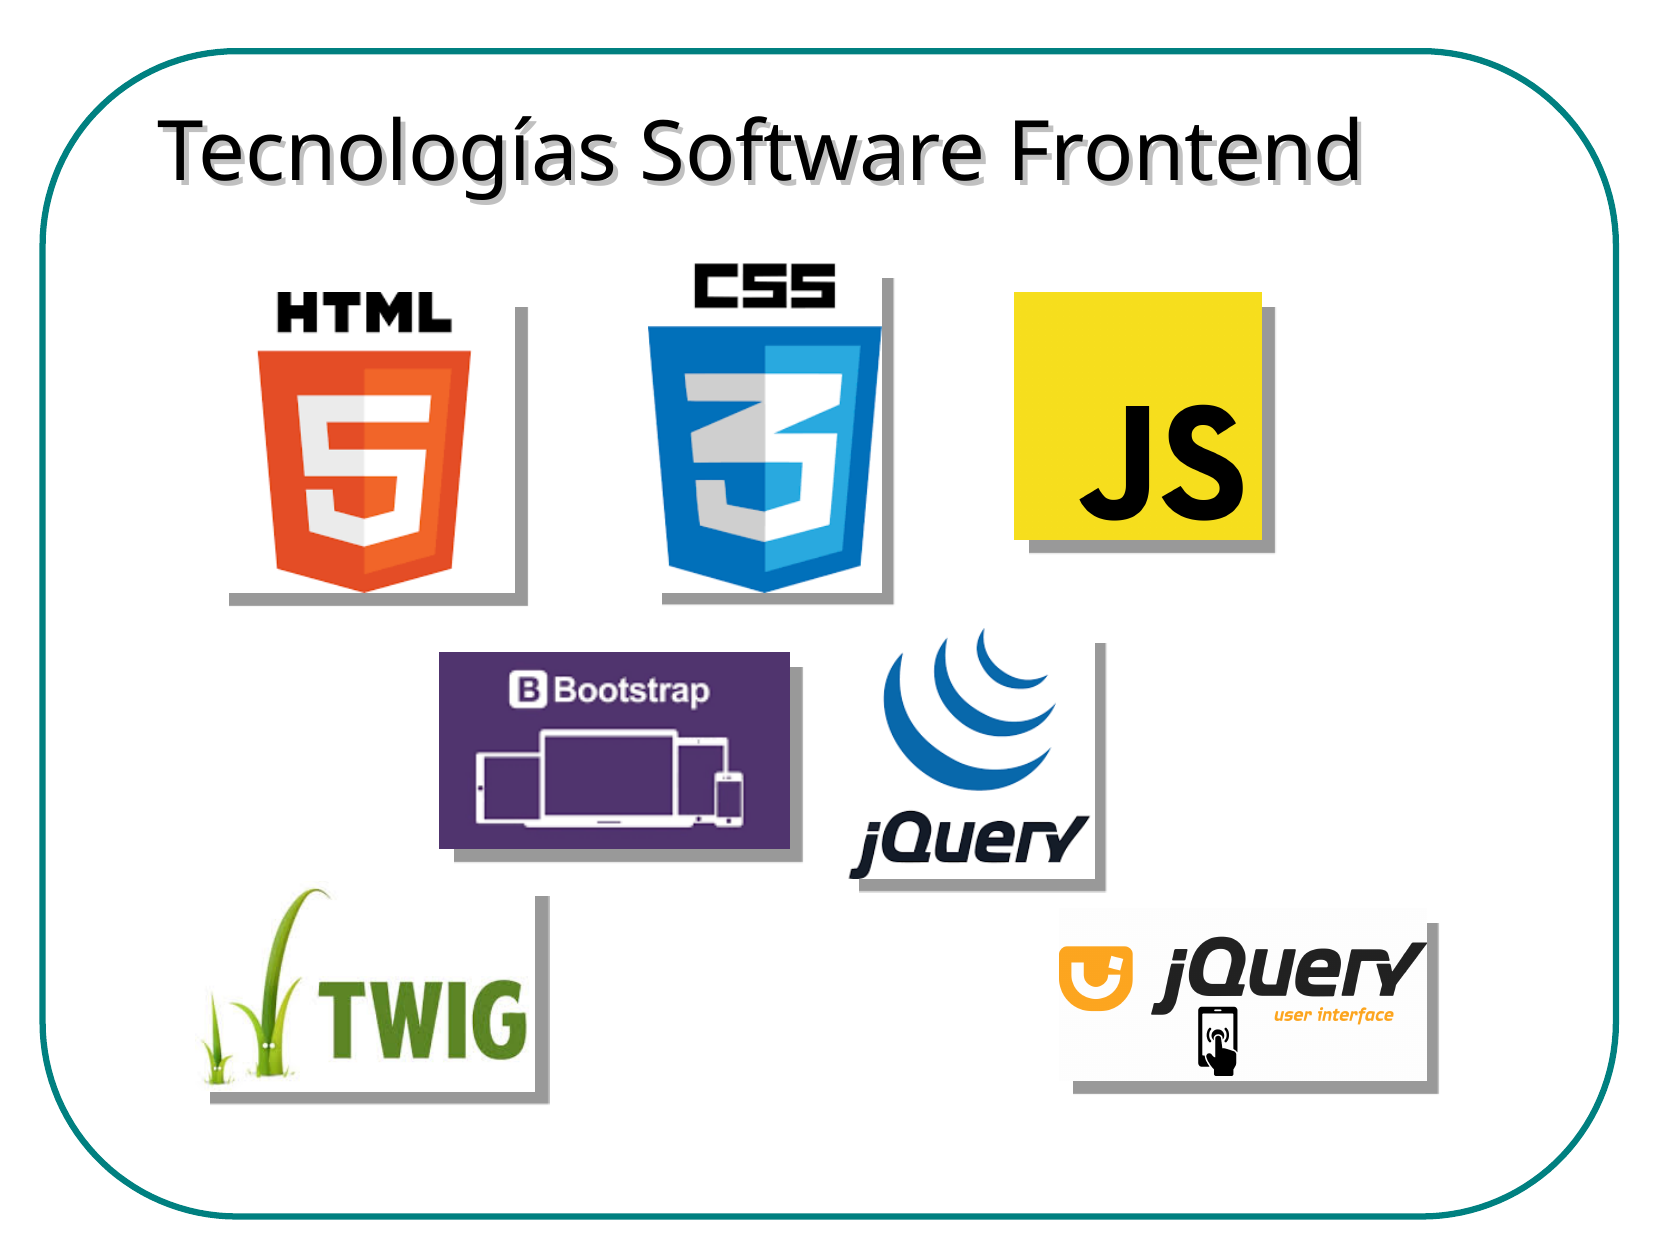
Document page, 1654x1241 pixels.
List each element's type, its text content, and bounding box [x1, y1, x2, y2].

picture [648, 263, 882, 593]
picture [844, 628, 1095, 879]
picture [195, 881, 535, 1092]
picture [214, 292, 515, 593]
picture [1059, 908, 1427, 1081]
picture [1014, 292, 1262, 540]
title Tecnologías Software Frontend [157, 96, 1496, 198]
picture [439, 652, 790, 849]
